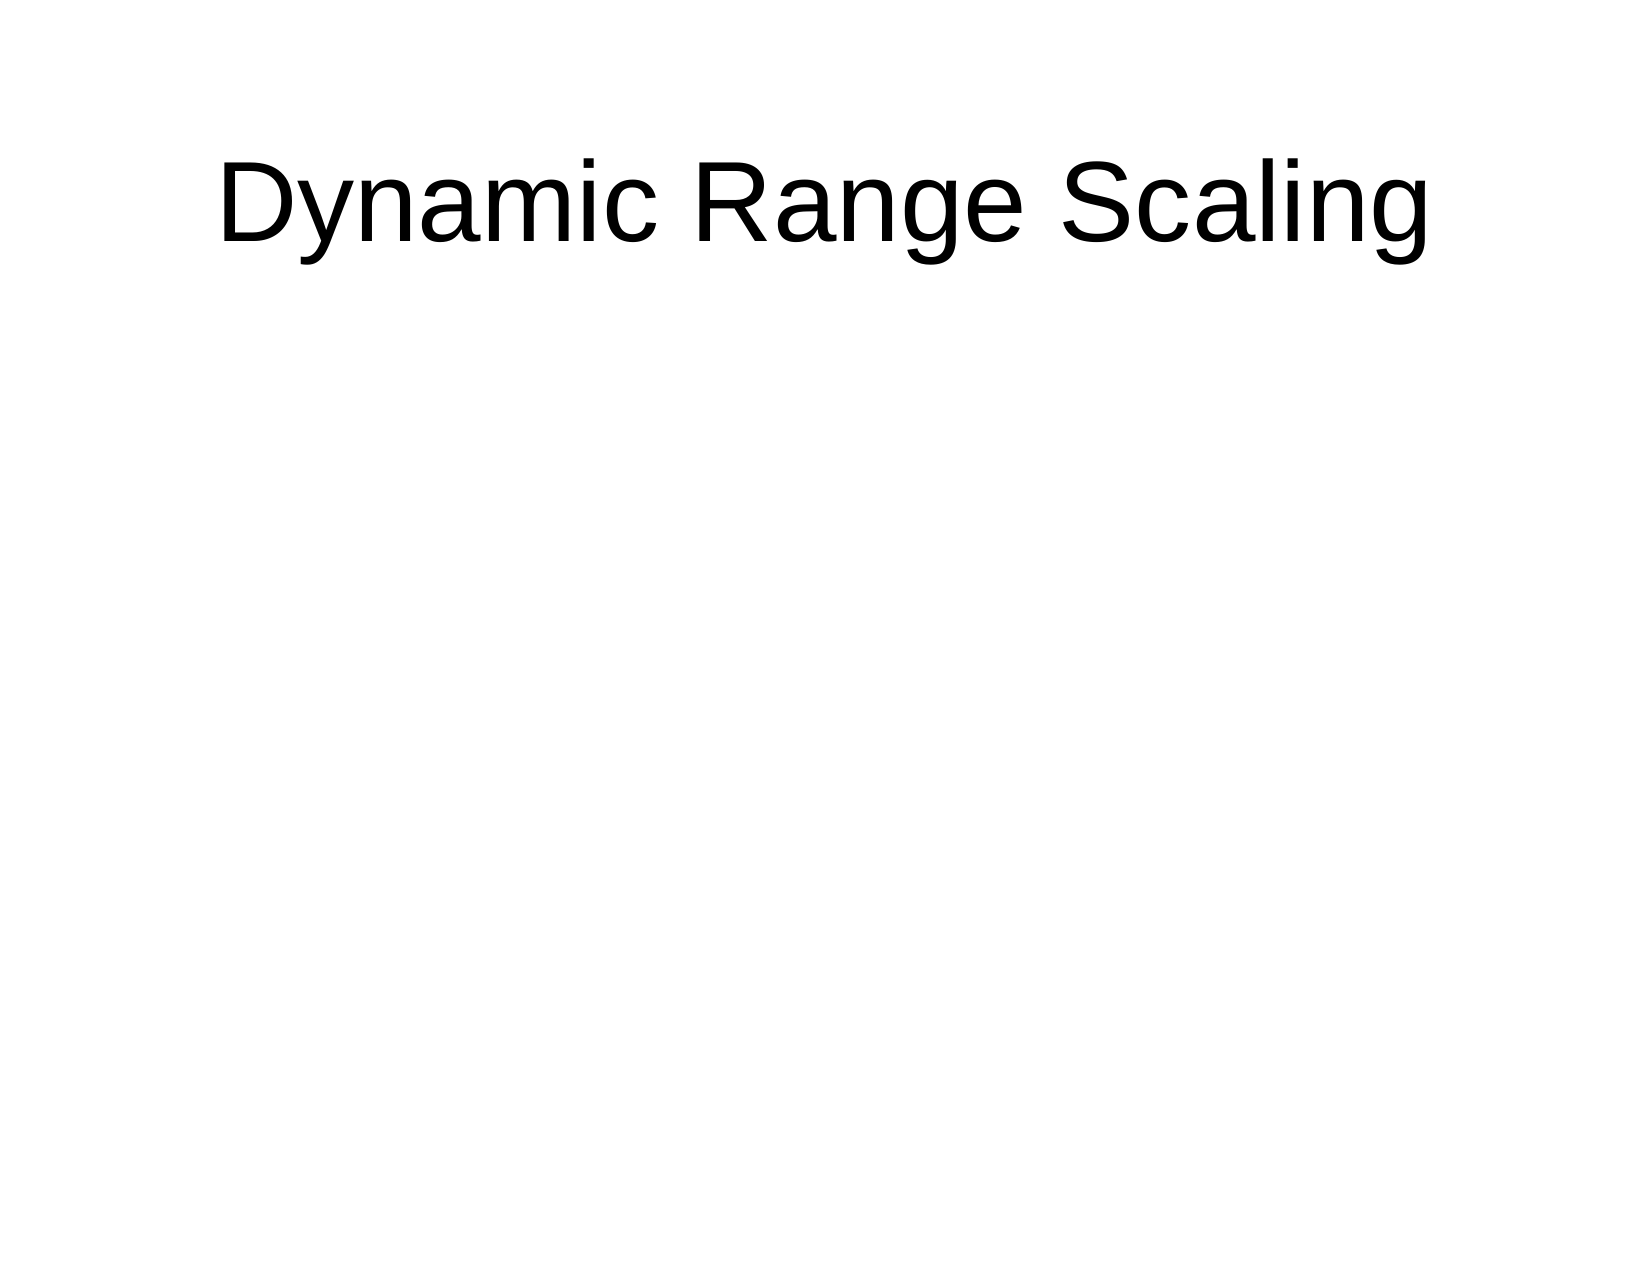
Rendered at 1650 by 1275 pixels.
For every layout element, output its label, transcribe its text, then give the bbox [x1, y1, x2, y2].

title Dynamic Range Scaling [135, 104, 1515, 298]
